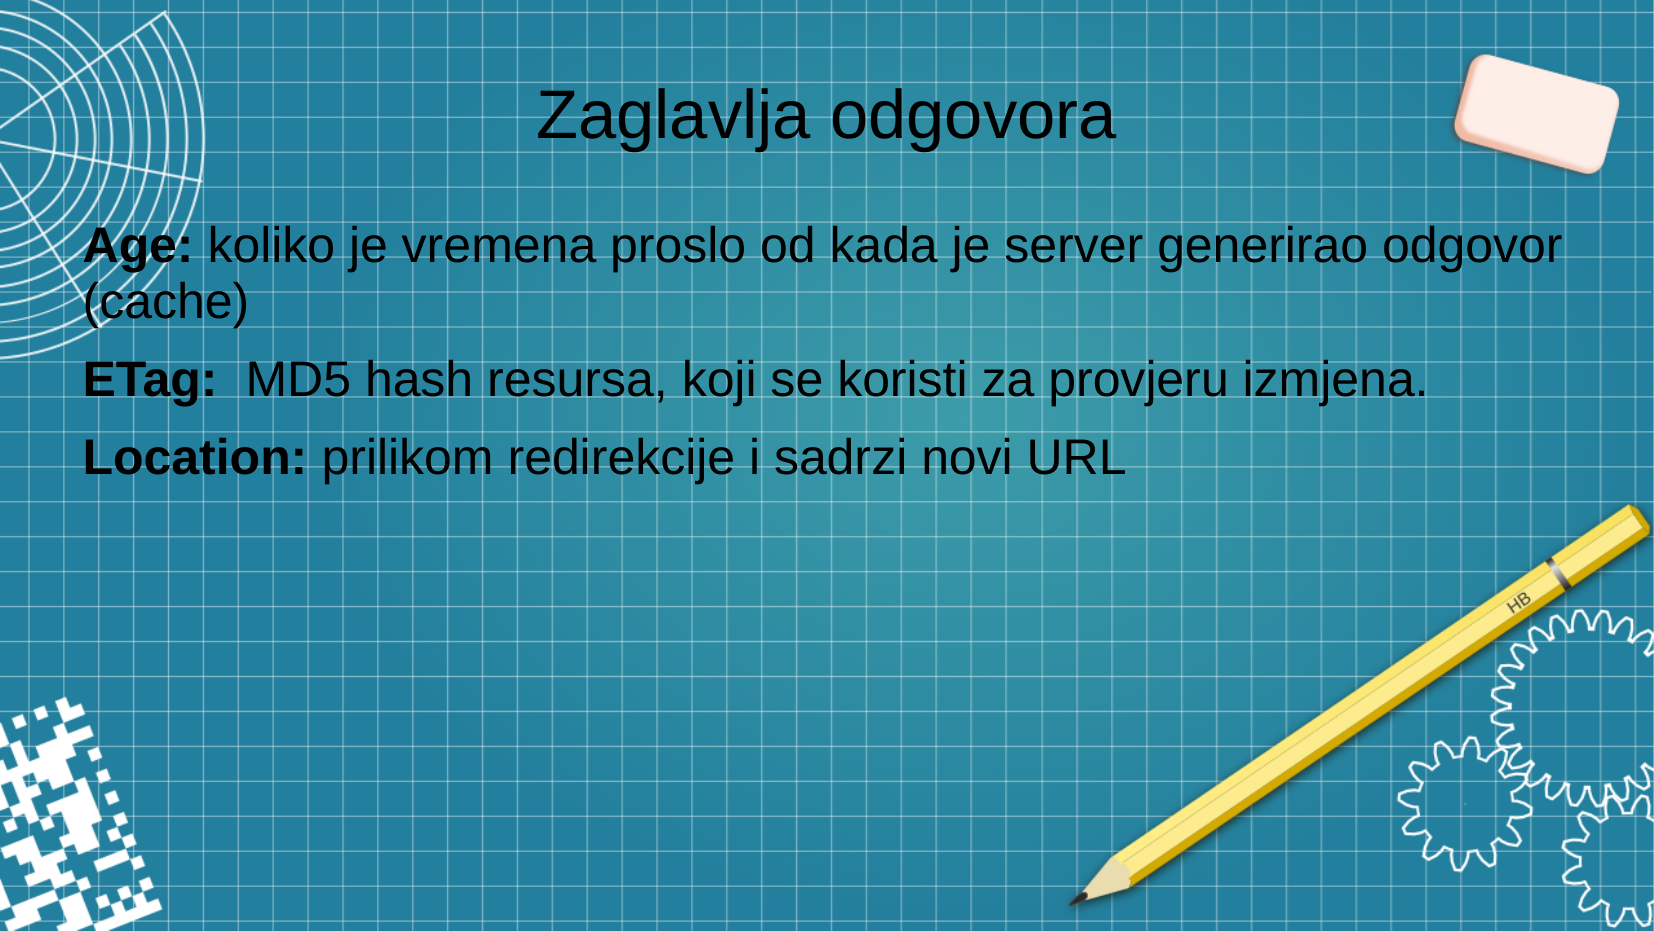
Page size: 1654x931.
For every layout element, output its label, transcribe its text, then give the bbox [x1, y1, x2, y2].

title Zaglavlja odgovora [82, 37, 1571, 193]
list Age: koliko je vremena proslo od kada je server generirao odgovor (cache) ETag: MD5 hash resursa, koji se koristi za provjeru izmjena. Location: prilikom redirekcije i sadrzi novi URL [82, 217, 1571, 758]
picture [0, 0, 1654, 931]
